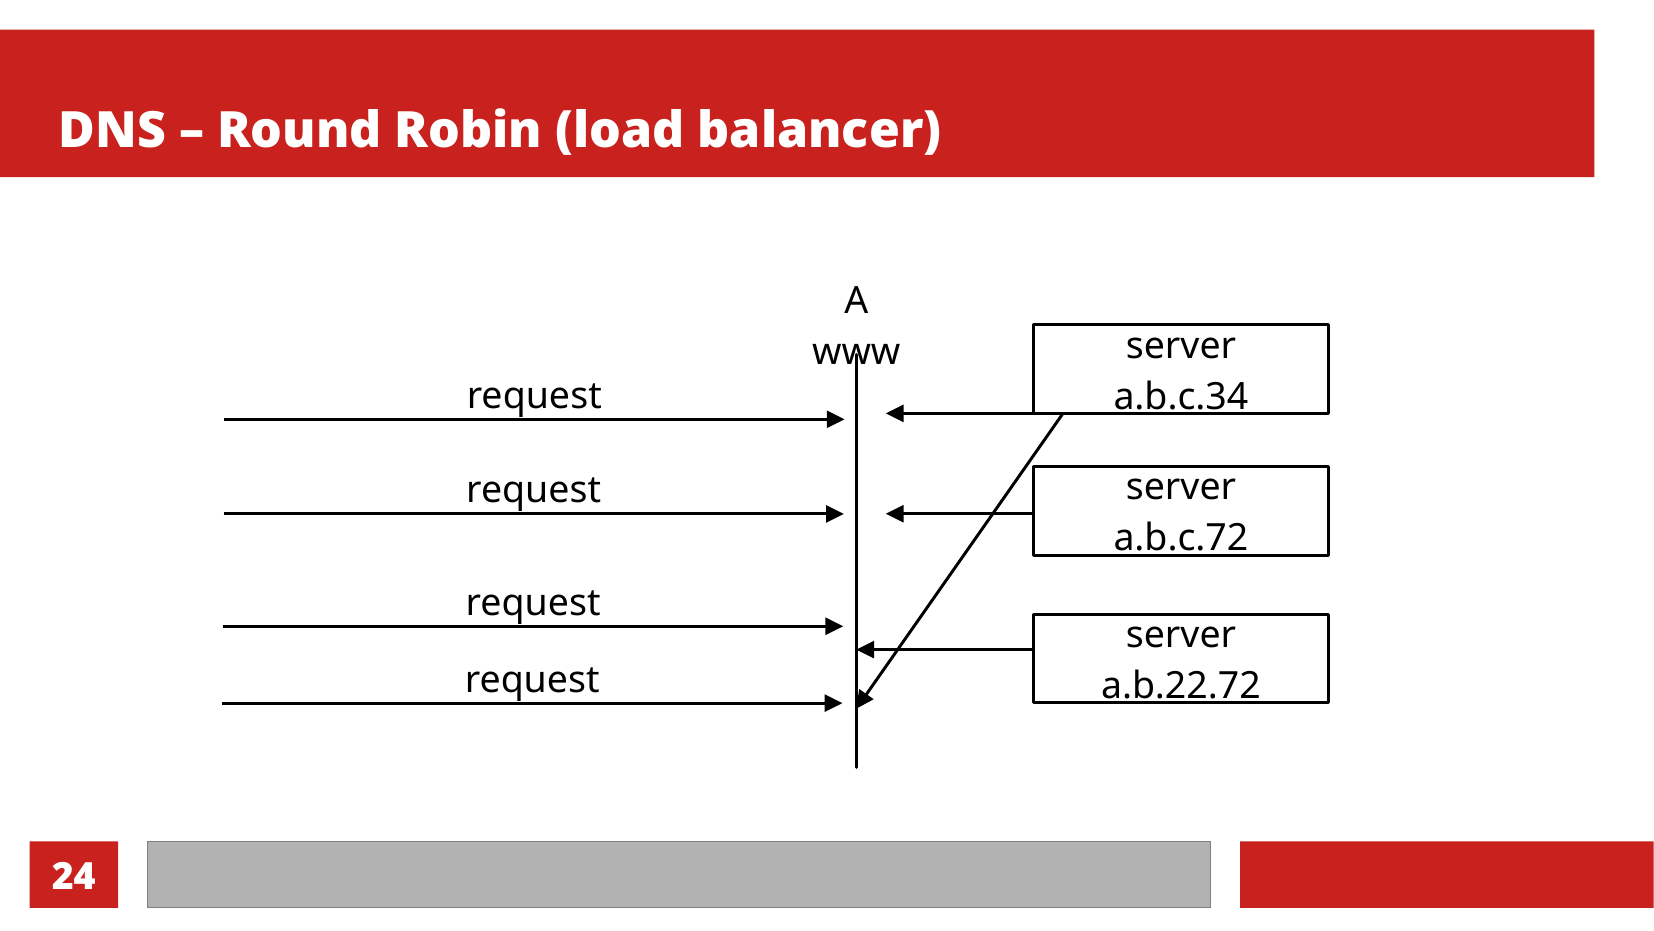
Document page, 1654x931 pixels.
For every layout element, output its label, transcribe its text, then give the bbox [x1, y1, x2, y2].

text_box server a.b.c.34 [1033, 324, 1329, 414]
text_box A www [797, 265, 909, 365]
text_box server a.b.c.72 [1033, 466, 1329, 556]
text_box server a.b.22.72 [1033, 614, 1329, 703]
title DNS – Round Robin (load balancer) [59, 44, 1595, 163]
